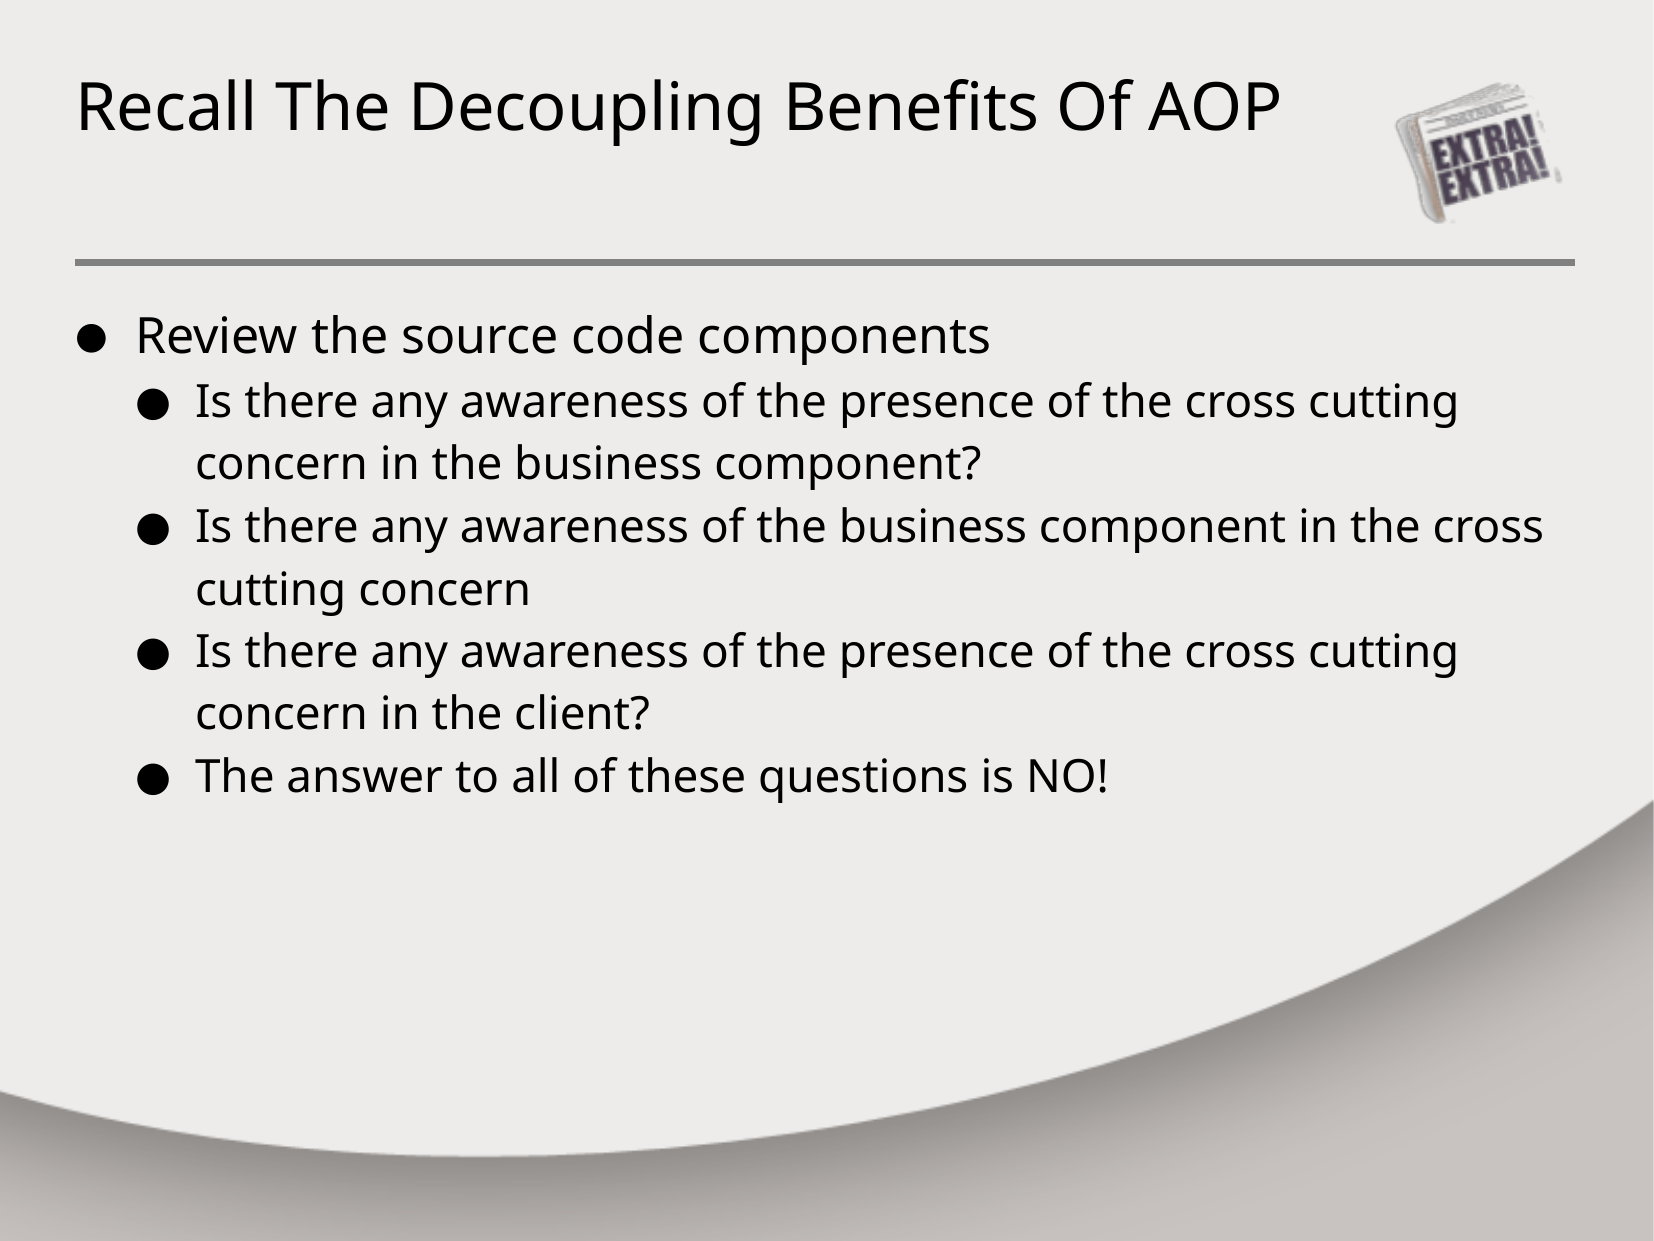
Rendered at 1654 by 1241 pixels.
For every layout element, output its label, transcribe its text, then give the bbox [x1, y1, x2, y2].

title Recall The Decoupling Benefits Of AOP [75, 75, 1387, 226]
list Review the source code components Is there any awareness of the presence of the cross cutting concern in the business component? Is there any awareness of the business component in the cross cutting concern Is there any awareness of the presence of the cross cutting concern in the client? The answer to all of these questions is NO! [75, 300, 1576, 1163]
picture [0, 0, 1654, 1241]
